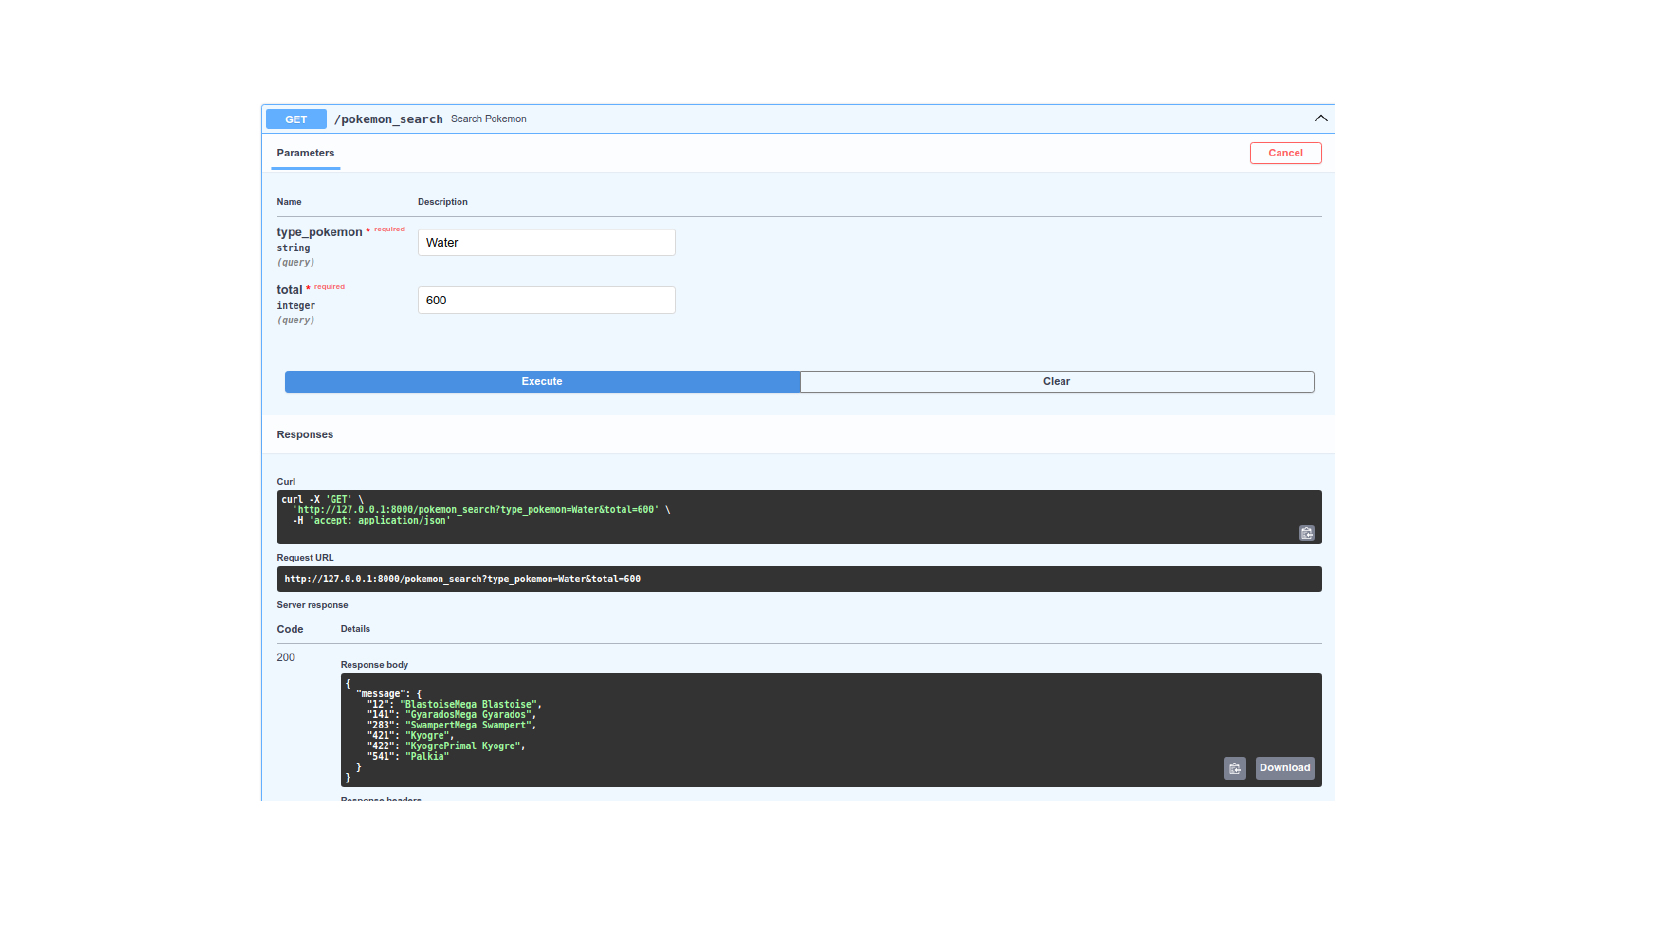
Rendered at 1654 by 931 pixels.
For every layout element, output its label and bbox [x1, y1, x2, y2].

picture [258, 100, 1335, 801]
